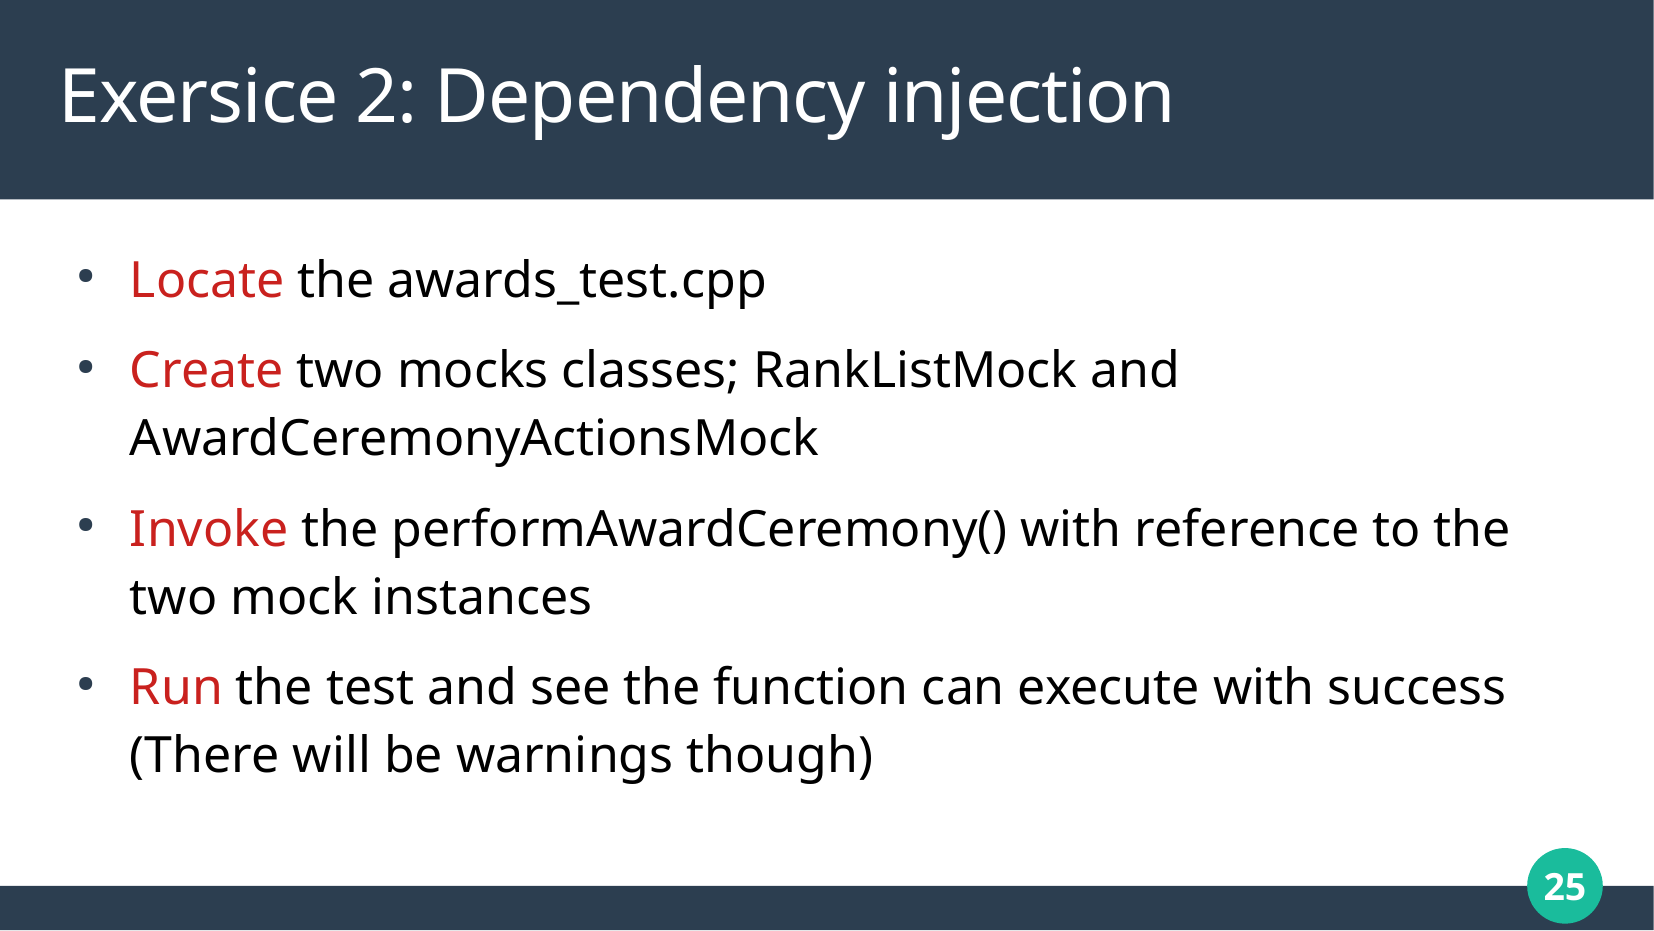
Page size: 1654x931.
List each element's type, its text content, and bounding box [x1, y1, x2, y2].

list Locate the awards_test.cpp Create two mocks classes; RankListMock and AwardCeremonyActionsMock Invoke the performAwardCeremony() with reference to the two mock instances Run the test and see the function can execute with success (There will be warnings though) [59, 243, 1595, 864]
title Exersice 2: Dependency injection [59, 37, 1595, 155]
